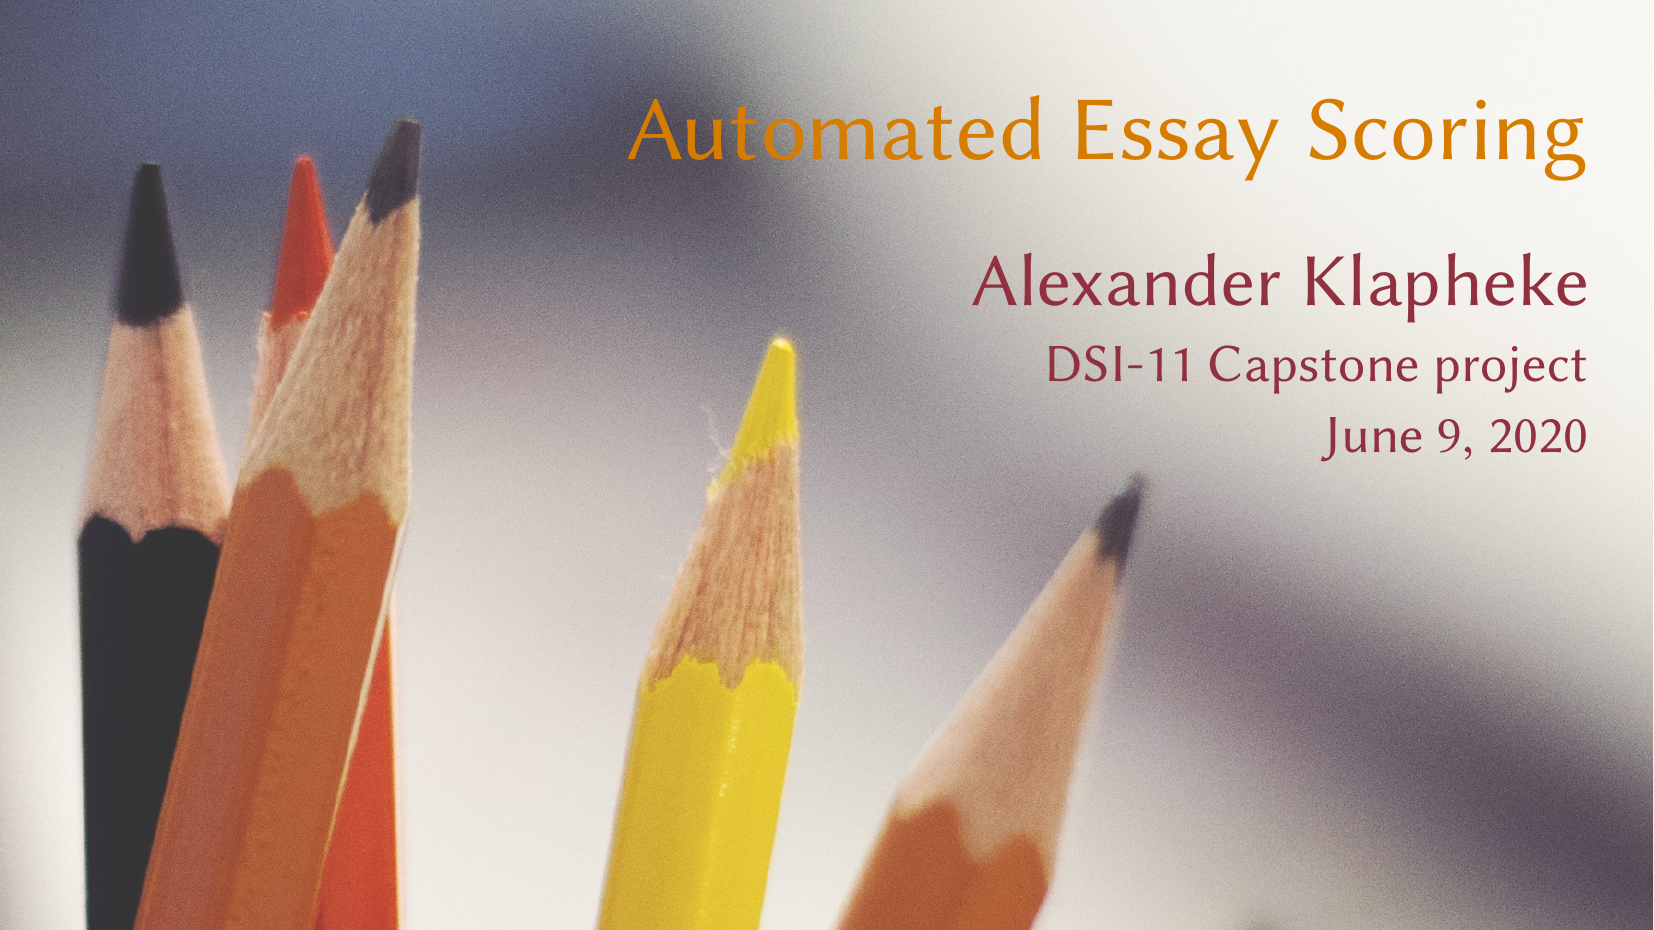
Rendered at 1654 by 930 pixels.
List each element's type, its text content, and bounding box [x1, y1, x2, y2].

picture [0, 0, 1654, 930]
title Automated Essay Scoring Alexander Klapheke DSI-11 Capstone project June 9, 2020 [554, 61, 1590, 571]
